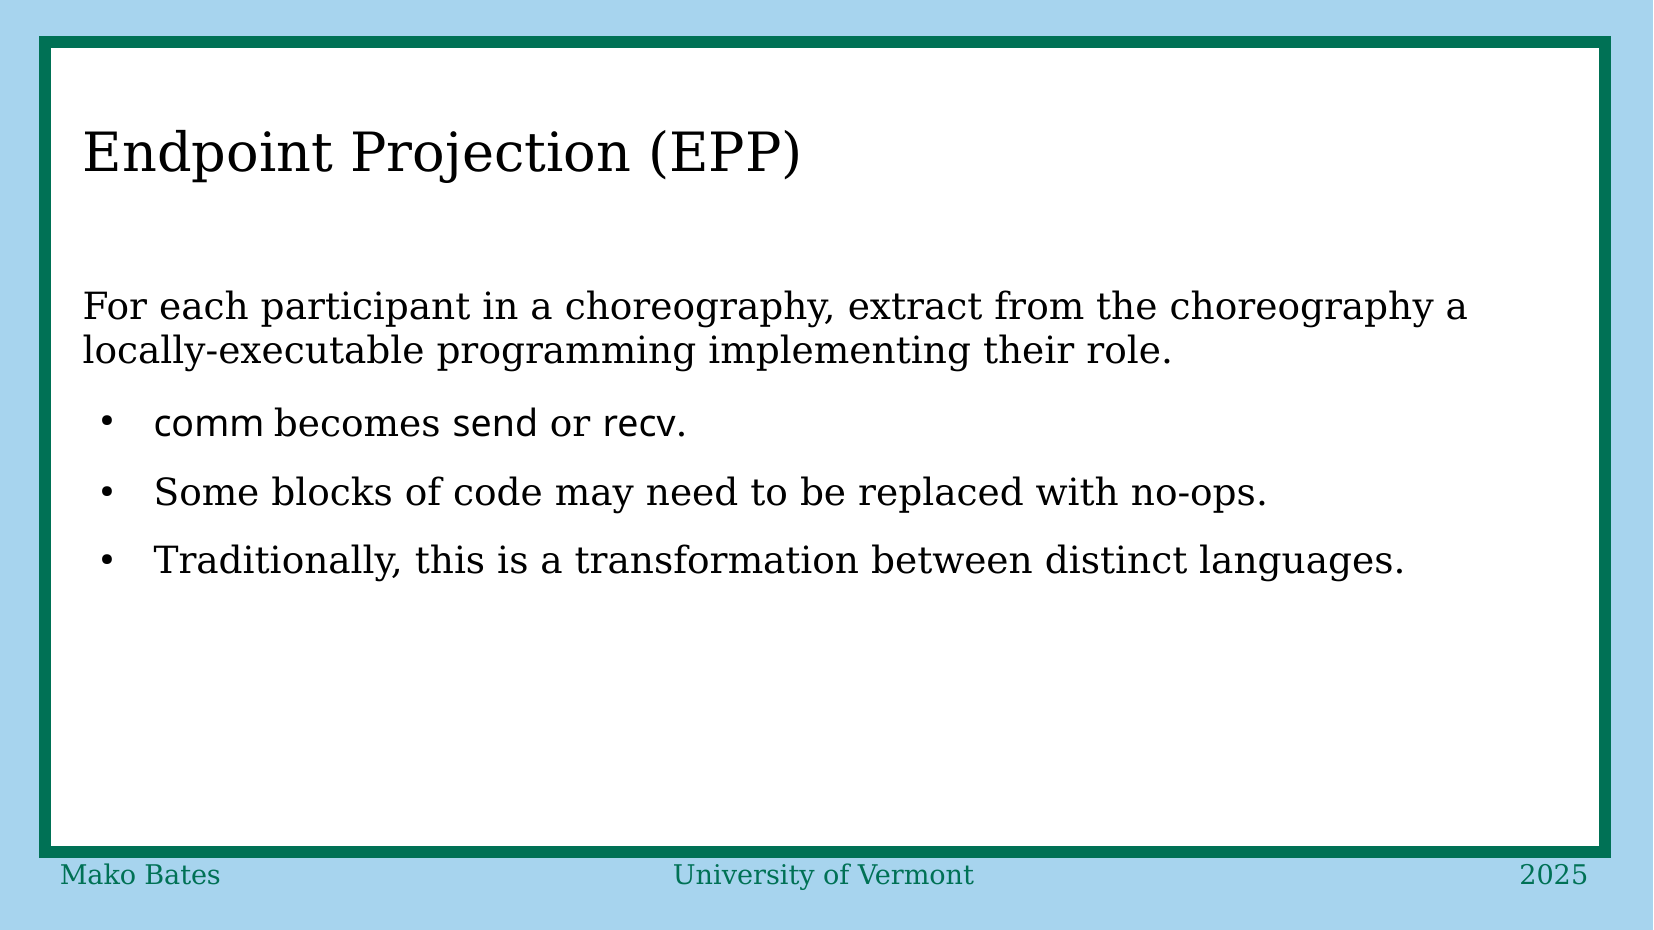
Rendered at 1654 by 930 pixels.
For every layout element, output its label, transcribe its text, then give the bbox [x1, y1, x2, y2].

list For each participant in a choreography, extract from the choreography a locally-executable programming implementing their role. comm becomes send or recv. Some blocks of code may need to be replaced with no-ops. Traditionally, this is a transformation between distinct languages. [82, 217, 1571, 777]
title Endpoint Projection (EPP) [82, 101, 1571, 205]
text_box [687, 864, 691, 877]
